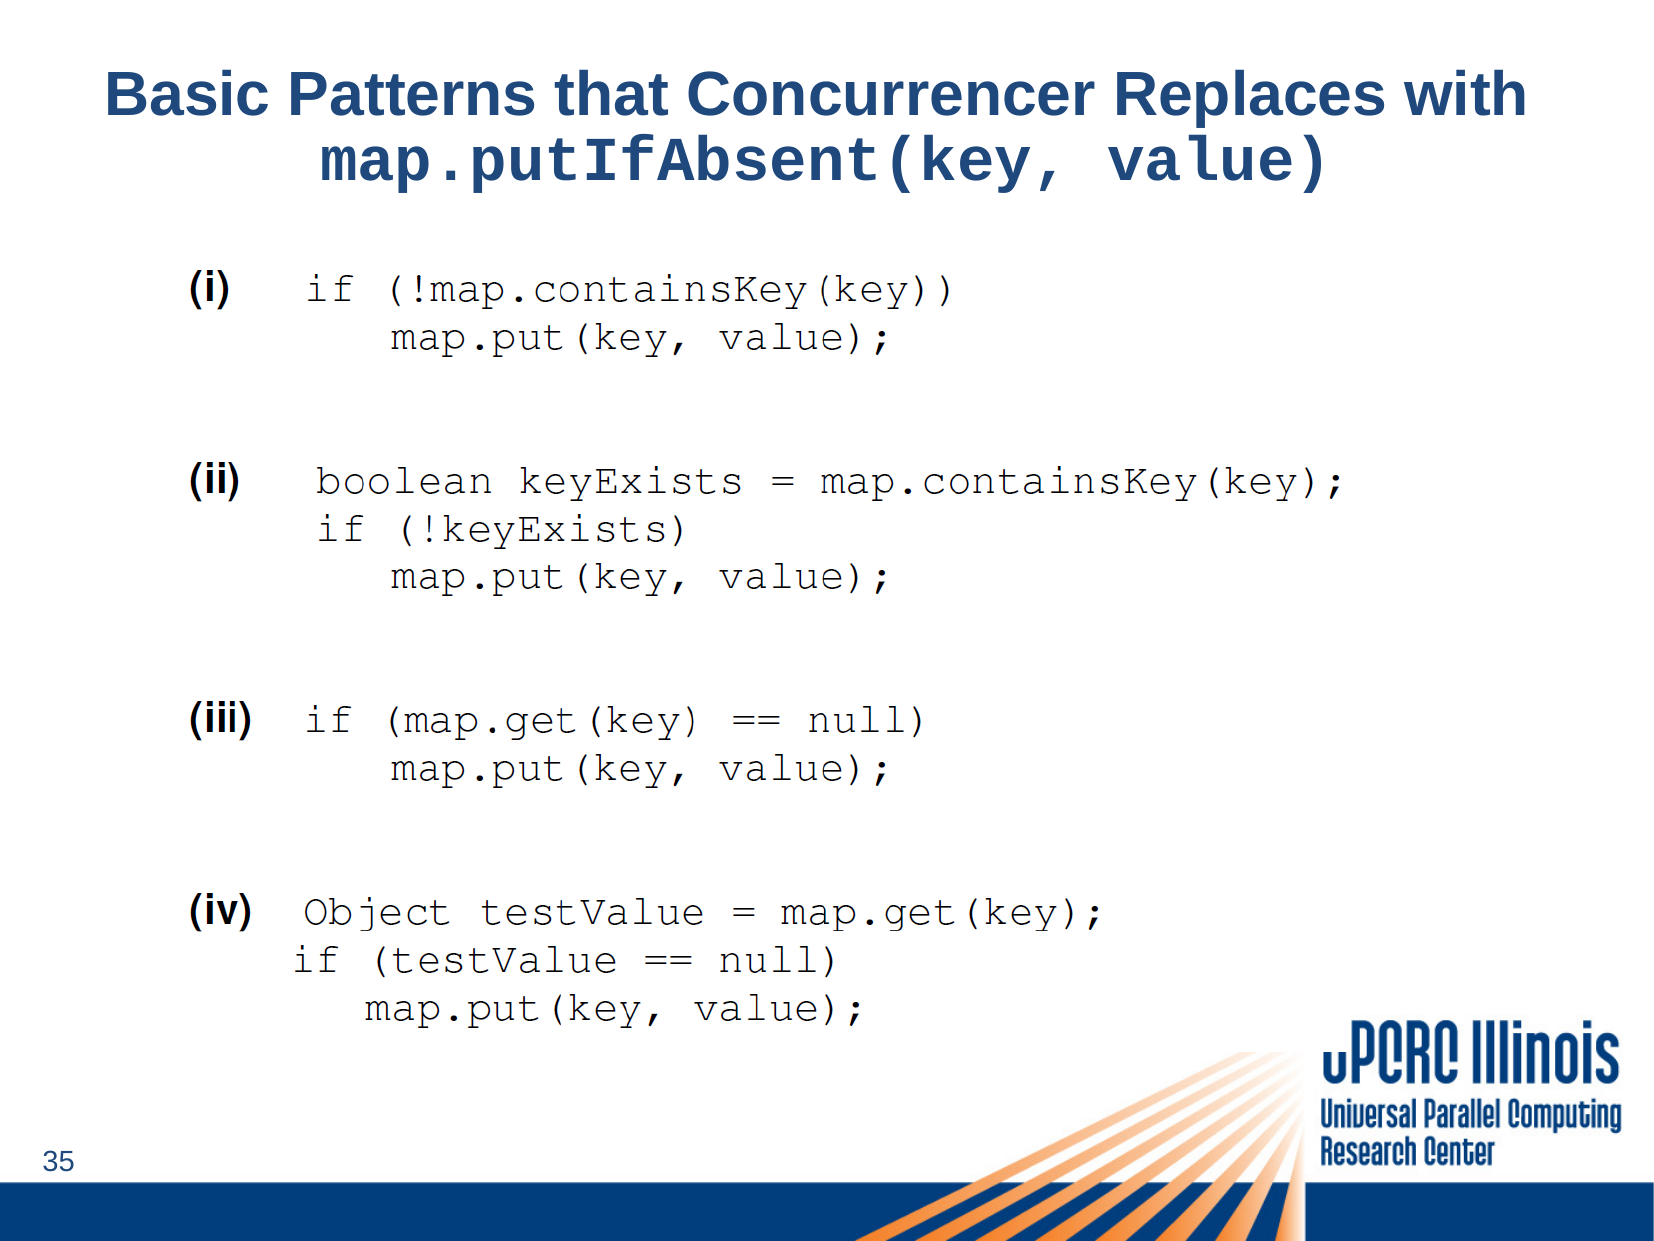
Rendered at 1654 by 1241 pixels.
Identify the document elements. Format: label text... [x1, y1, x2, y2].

picture [0, 262, 1654, 1241]
title Basic Patterns that Concurrencer Replaces with map.putIfAbsent(key, value) [82, 0, 1570, 267]
